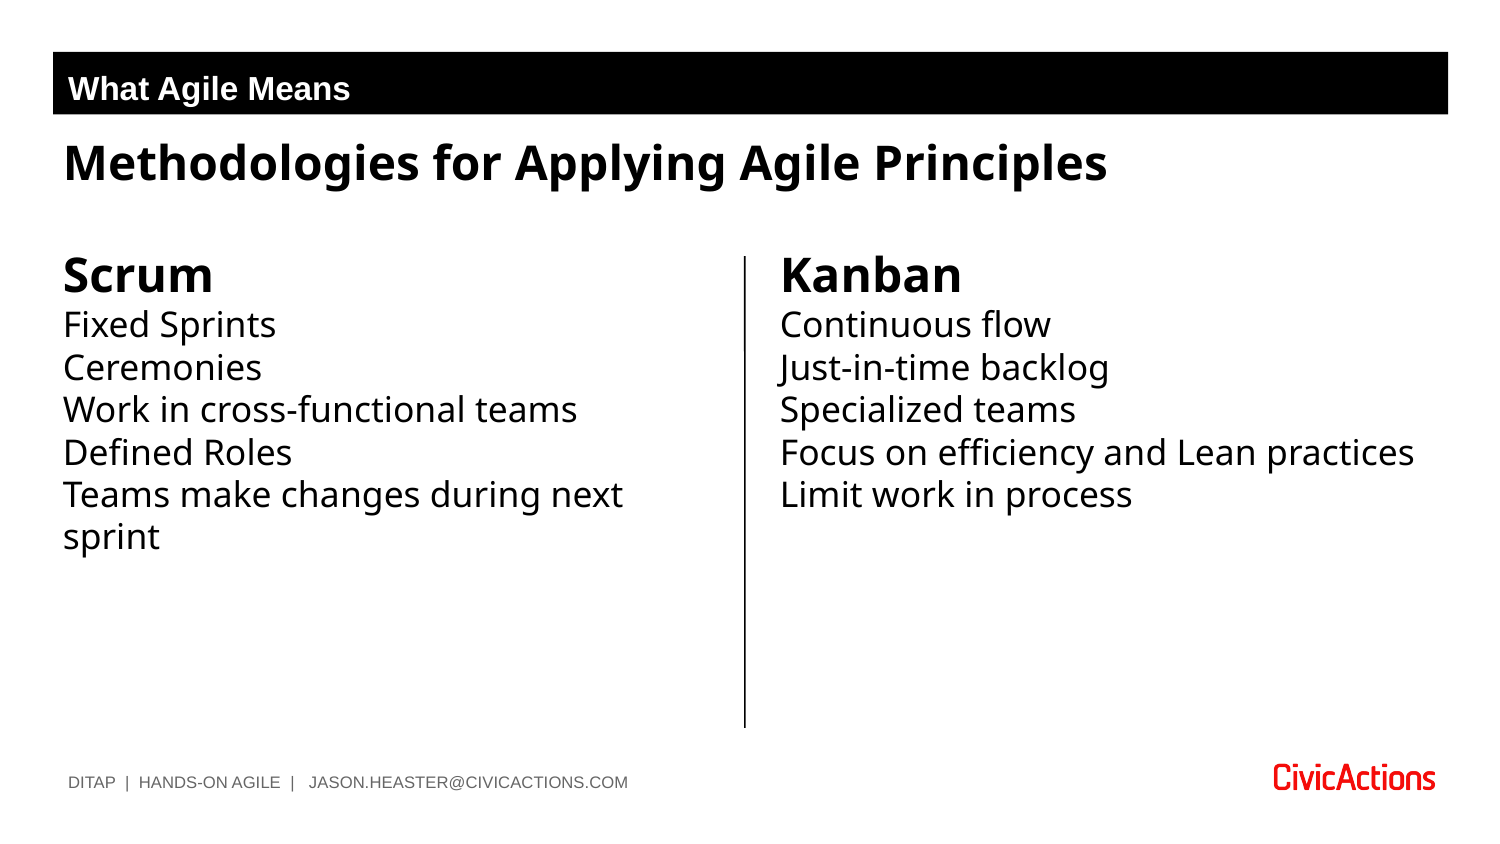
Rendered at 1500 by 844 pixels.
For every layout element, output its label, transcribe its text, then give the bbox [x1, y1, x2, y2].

list Kanban Continuous flow Just-in-time backlog Specialized teams Focus on efficiency and Lean practices Limit work in process [770, 234, 1431, 710]
picture [1271, 758, 1438, 795]
list Methodologies for Applying Agile Principles [53, 123, 1449, 194]
list Scrum Fixed Sprints Ceremonies Work in cross-functional teams Defined Roles Teams make changes during next sprint [53, 234, 715, 710]
title What Agile Means [53, 51, 1449, 115]
